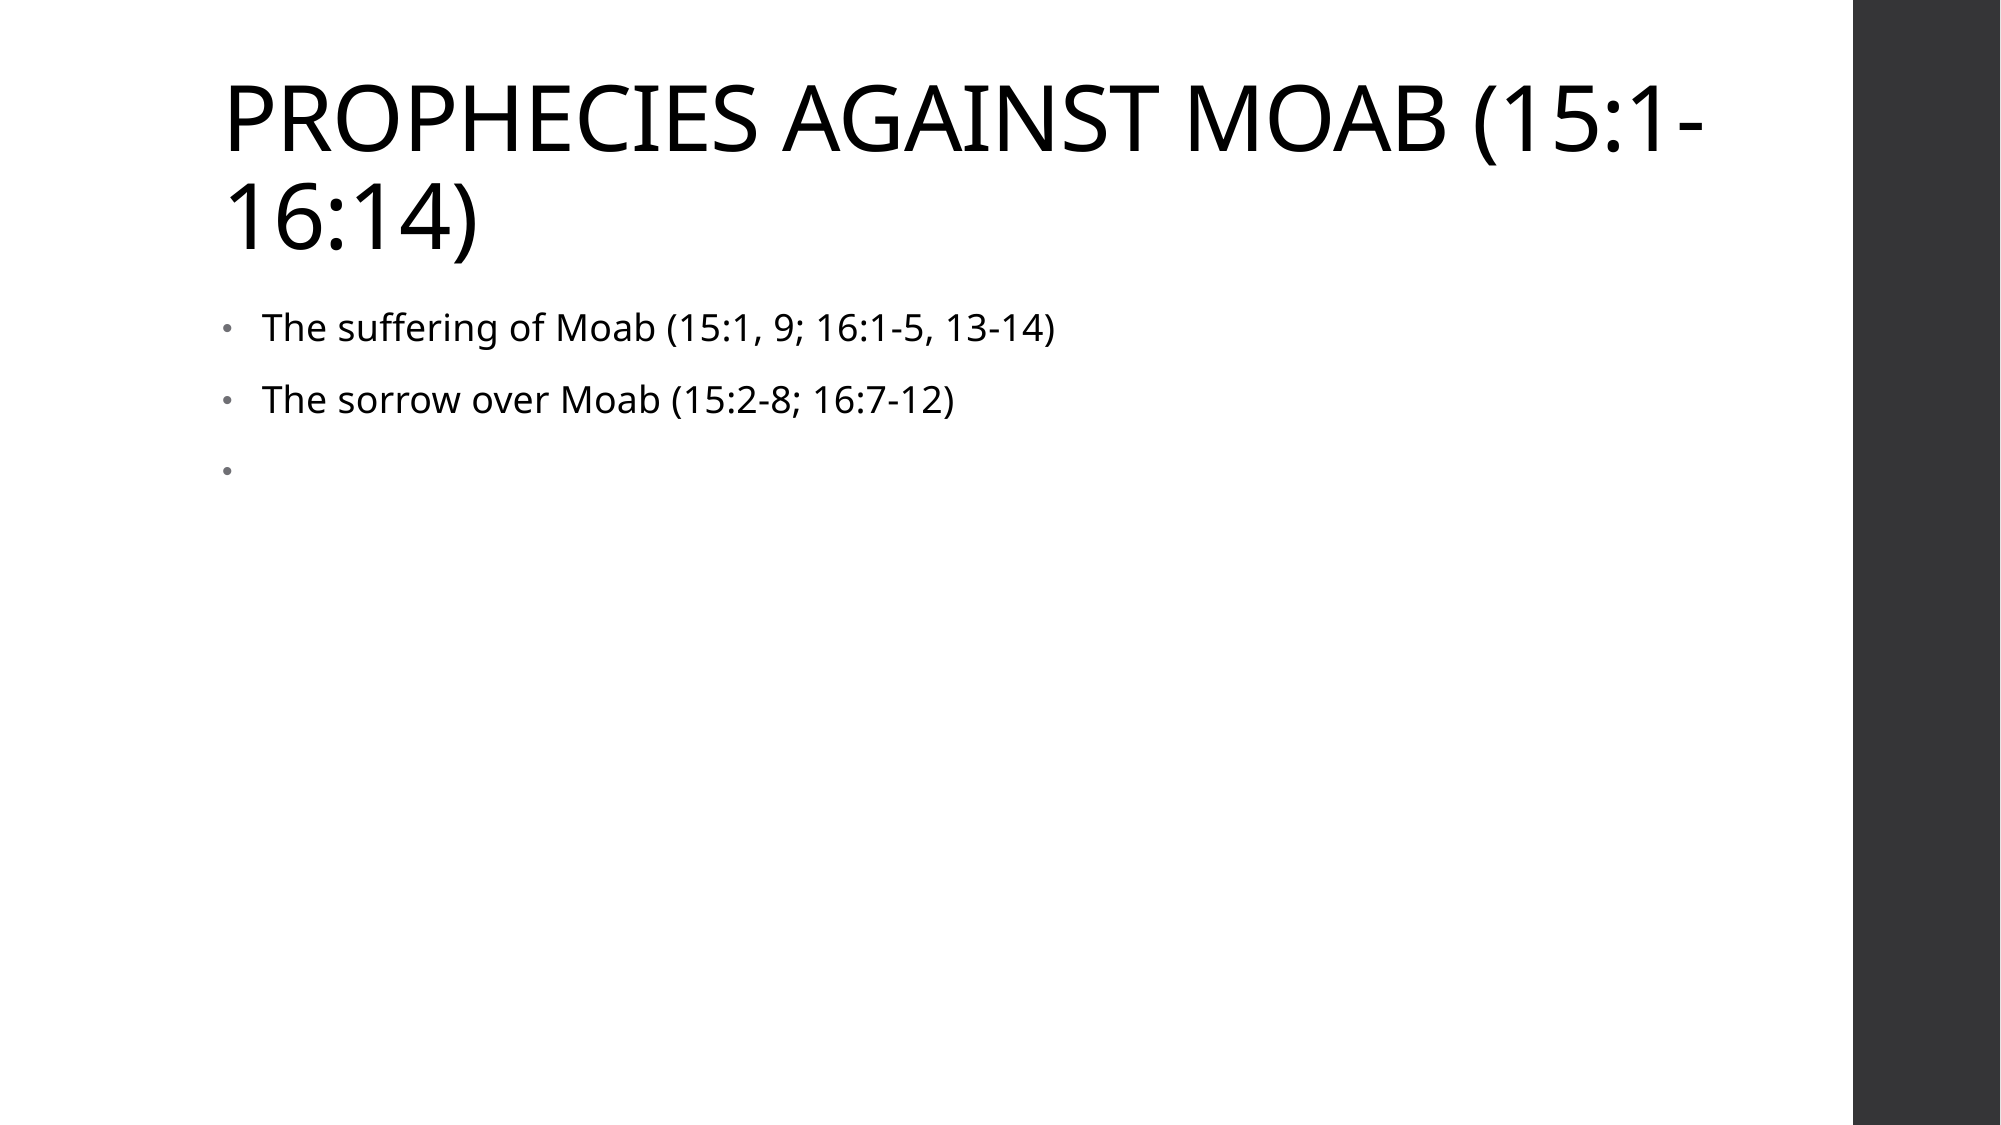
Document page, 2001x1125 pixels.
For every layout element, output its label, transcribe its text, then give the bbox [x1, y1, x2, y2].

list The suffering of Moab (15:1, 9; 16:1-5, 13-14) The sorrow over Moab (15:2-8; 16:7-12) [206, 299, 1617, 1014]
title PROPHECIES AGAINST MOAB (15:1-16:14) [206, 60, 1797, 278]
